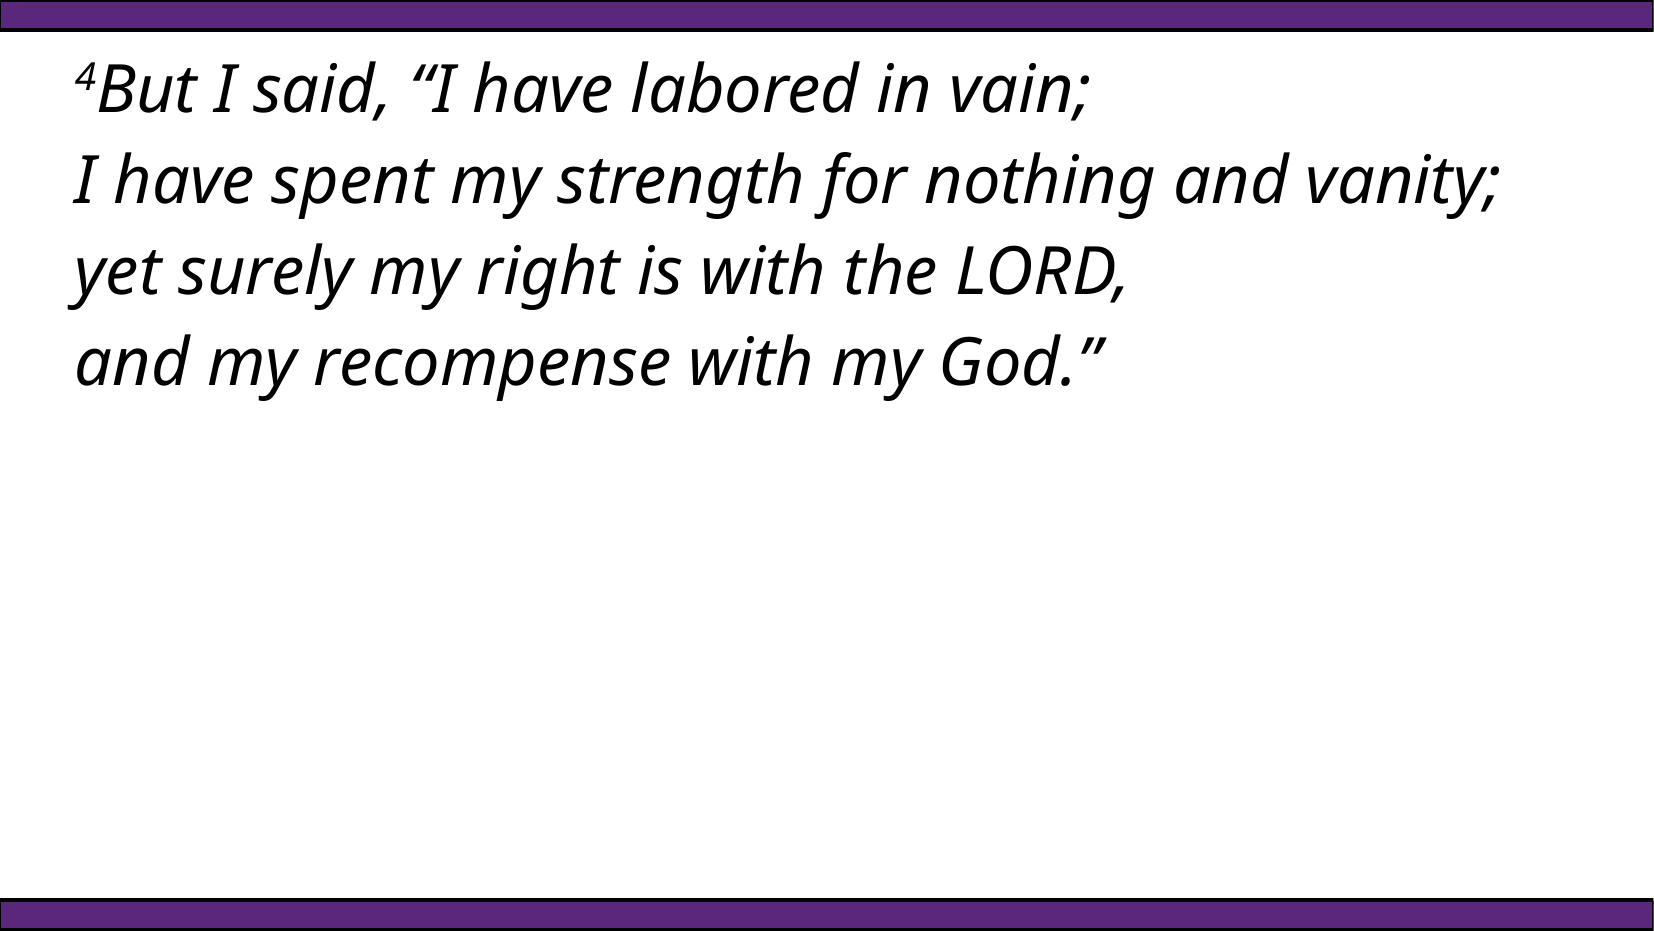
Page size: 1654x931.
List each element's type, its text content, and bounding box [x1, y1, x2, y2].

text_box [0, 900, 1654, 931]
text_box 4But I said, “I have labored in vain; I have spent my strength for nothing and vanity; yet surely my right is with the LORD, and my recompense with my God.” [60, 34, 1606, 405]
picture [0, 31, 1654, 900]
text_box [0, 0, 1654, 31]
